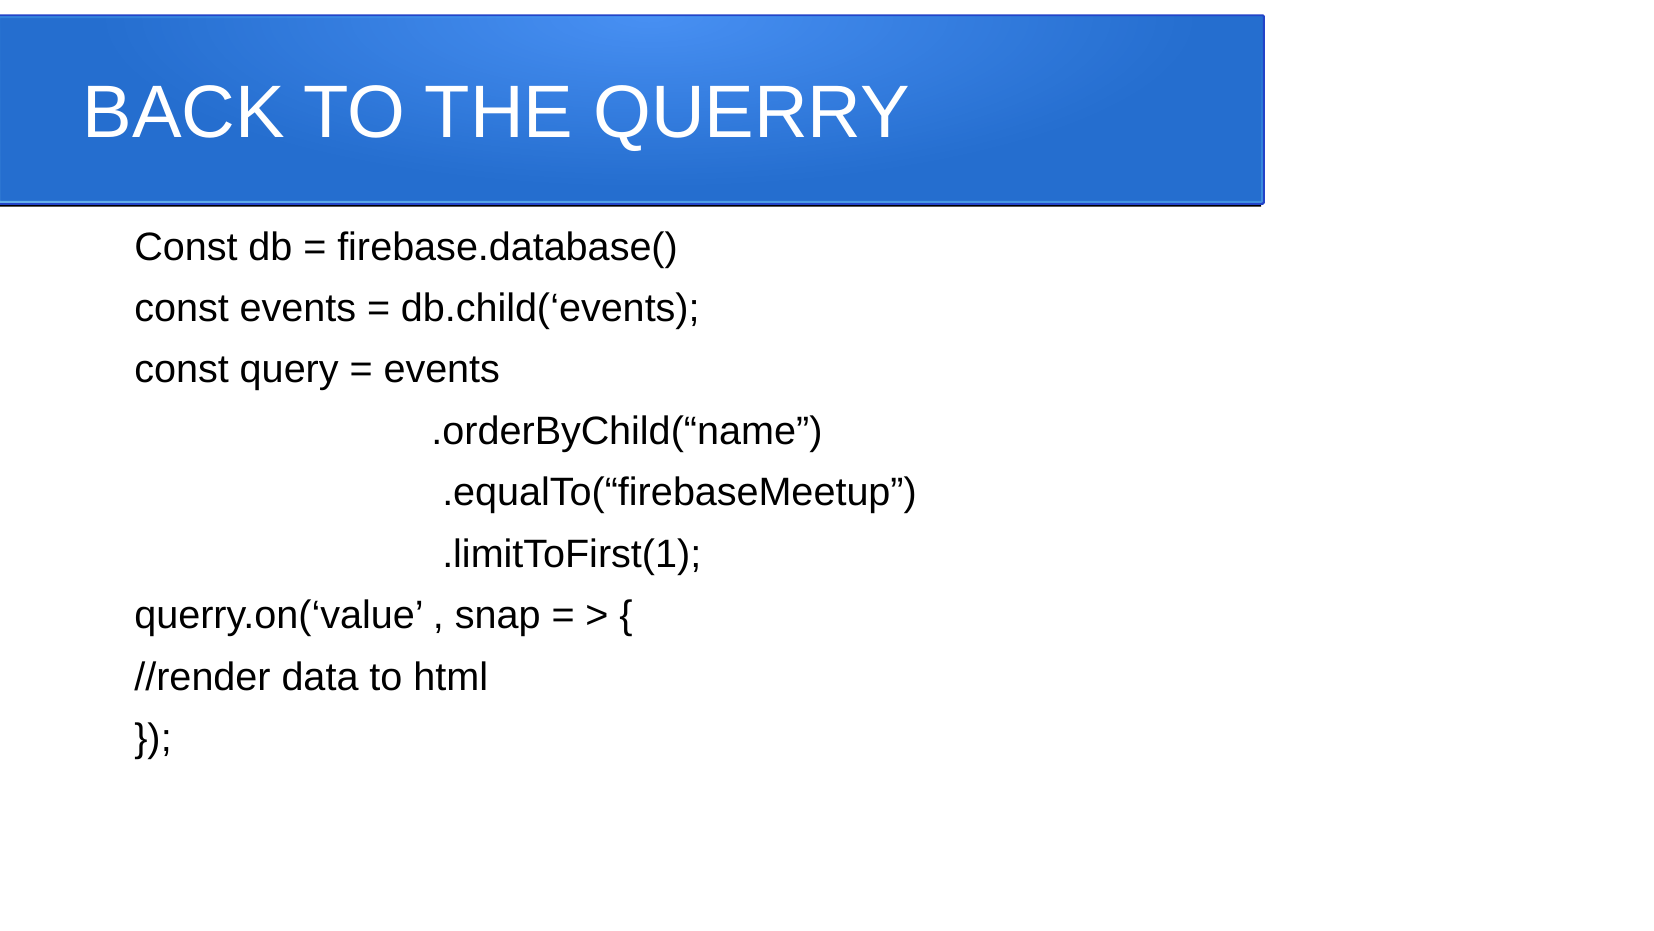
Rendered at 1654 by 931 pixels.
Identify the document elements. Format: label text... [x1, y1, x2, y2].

list Const db = firebase.database() const events = db.child(‘events); const query = events .orderByChild(“name”) .equalTo(“firebaseMeetup”) .limitToFirst(1); querry.on(‘value’ , snap = > { //render data to html }); [82, 224, 1571, 764]
title BACK TO THE QUERRY [82, 35, 1235, 189]
